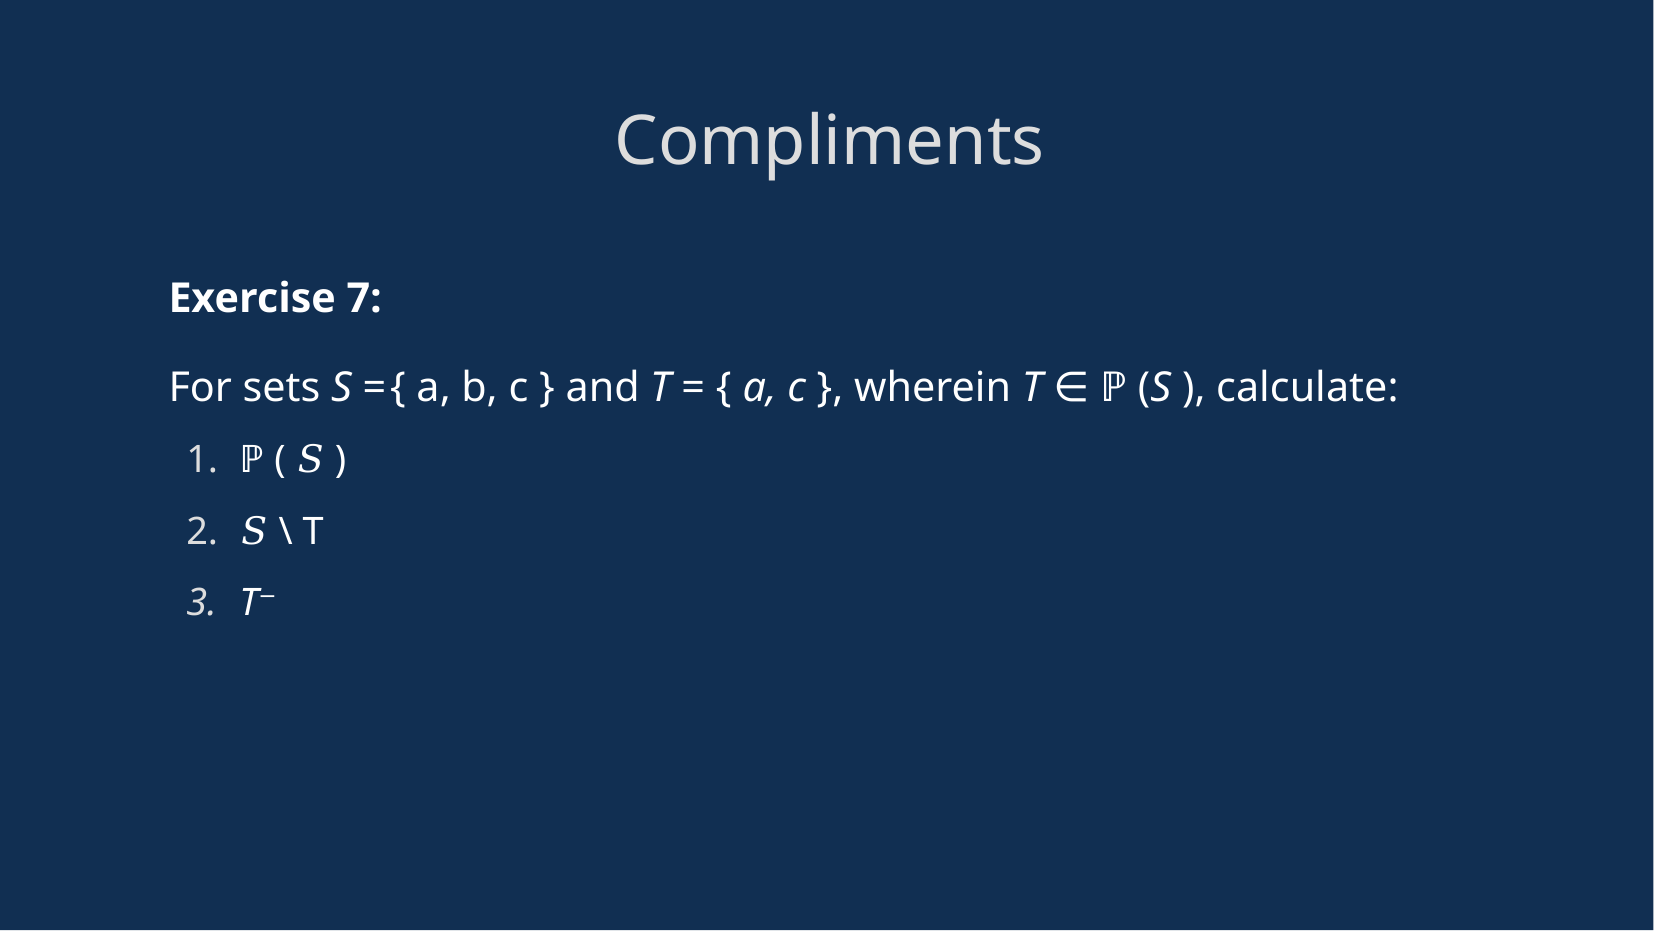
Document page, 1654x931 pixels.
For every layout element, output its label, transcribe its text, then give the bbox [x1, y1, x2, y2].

list Exercise 7: For sets S = { a, b, c } and T = { a, c }, wherein T ∈ ℙ (S ), calculate: ℙ ( 𝑆 ) 𝑆 \ T T− [97, 268, 1563, 806]
title Compliments [97, 56, 1563, 220]
